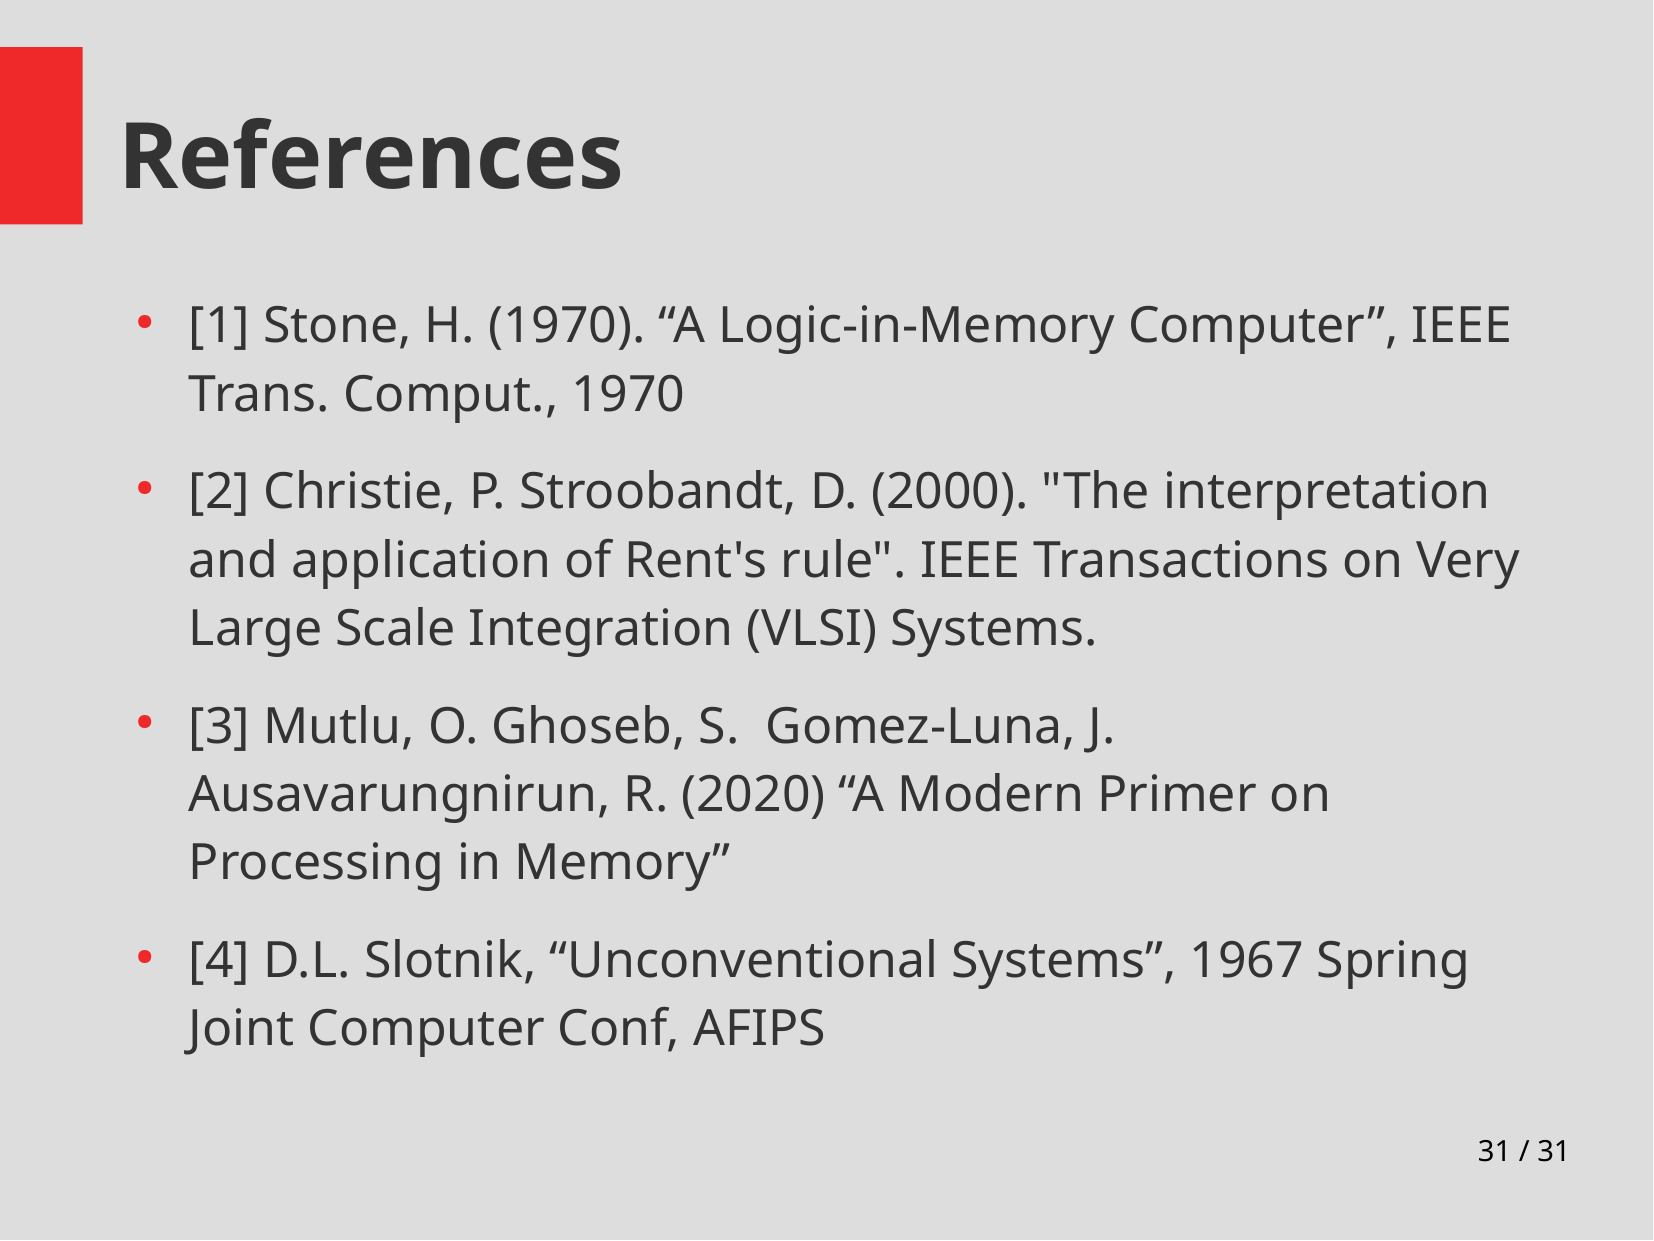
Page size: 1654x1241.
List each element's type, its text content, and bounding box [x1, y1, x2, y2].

title References [118, 49, 1571, 257]
list [1] Stone, H. (1970). “A Logic-in-Memory Computer”, IEEE Trans. Comput., 1970 [2] Christie, P. Stroobandt, D. (2000). "The interpretation and application of Rent's rule". IEEE Transactions on Very Large Scale Integration (VLSI) Systems. [3] Mutlu, O. Ghoseb, S. Gomez-Luna, J. Ausavarungnirun, R. (2020) “A Modern Primer on Processing in Memory” [4] D.L. Slotnik, “Unconventional Systems”, 1967 Spring Joint Computer Conf, AFIPS [118, 289, 1536, 1009]
